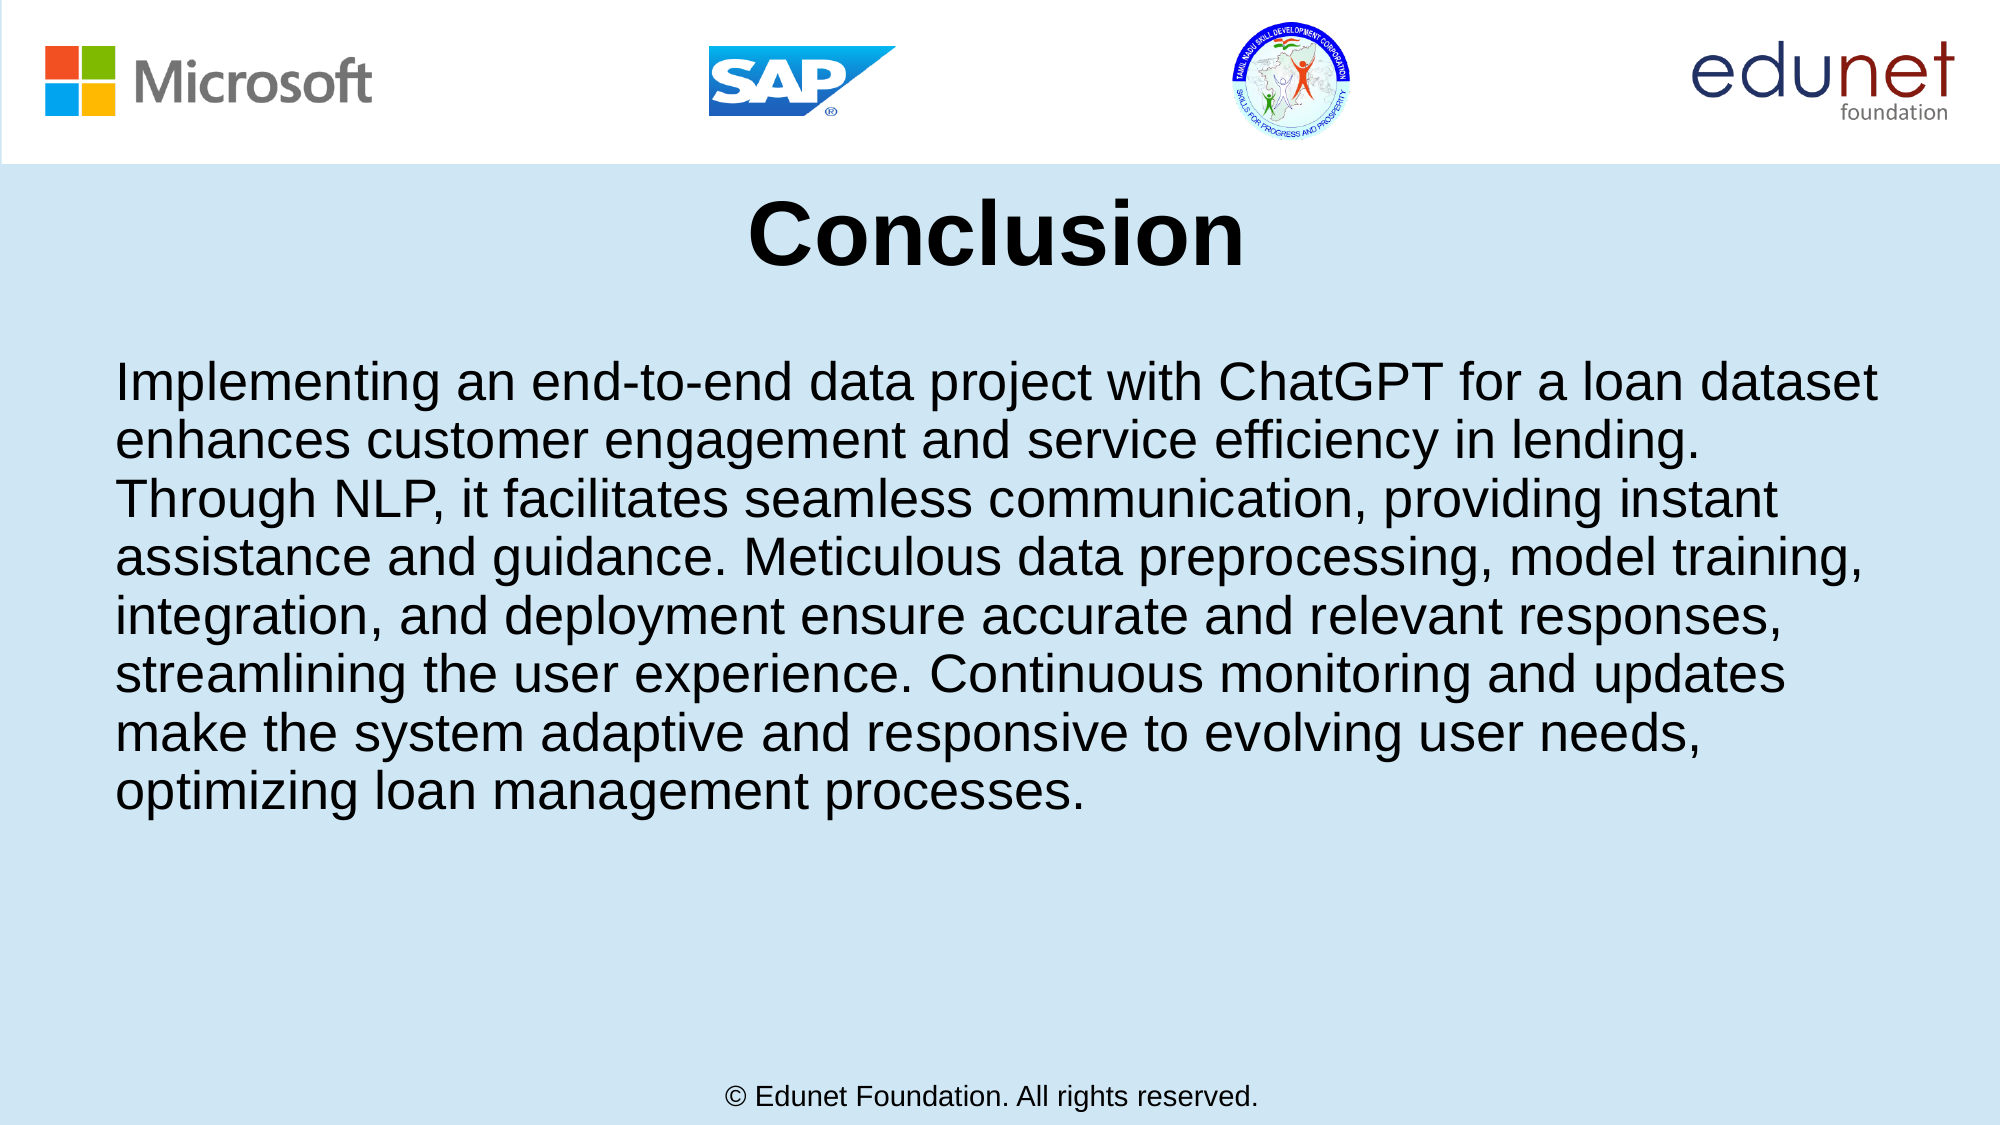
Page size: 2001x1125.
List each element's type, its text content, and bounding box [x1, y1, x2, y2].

picture [1686, 37, 1957, 125]
title Conclusion [247, 158, 1748, 293]
subtitle Implementing an end-to-end data project with ChatGPT for a loan dataset enhances customer engagement and service efficiency in lending. Through NLP, it facilitates seamless communication, providing instant assistance and guidance. Meticulous data preprocessing, model training, integration, and deployment ensure accurate and relevant responses, streamlining the user experience. Continuous monitoring and updates make the system adaptive and responsive to evolving user needs, optimizing loan management processes. [100, 346, 1931, 1063]
picture [709, 48, 896, 116]
picture [1232, 22, 1350, 140]
footer © Edunet Foundation. All rights reserved. [655, 1065, 1331, 1125]
picture [45, 46, 372, 116]
